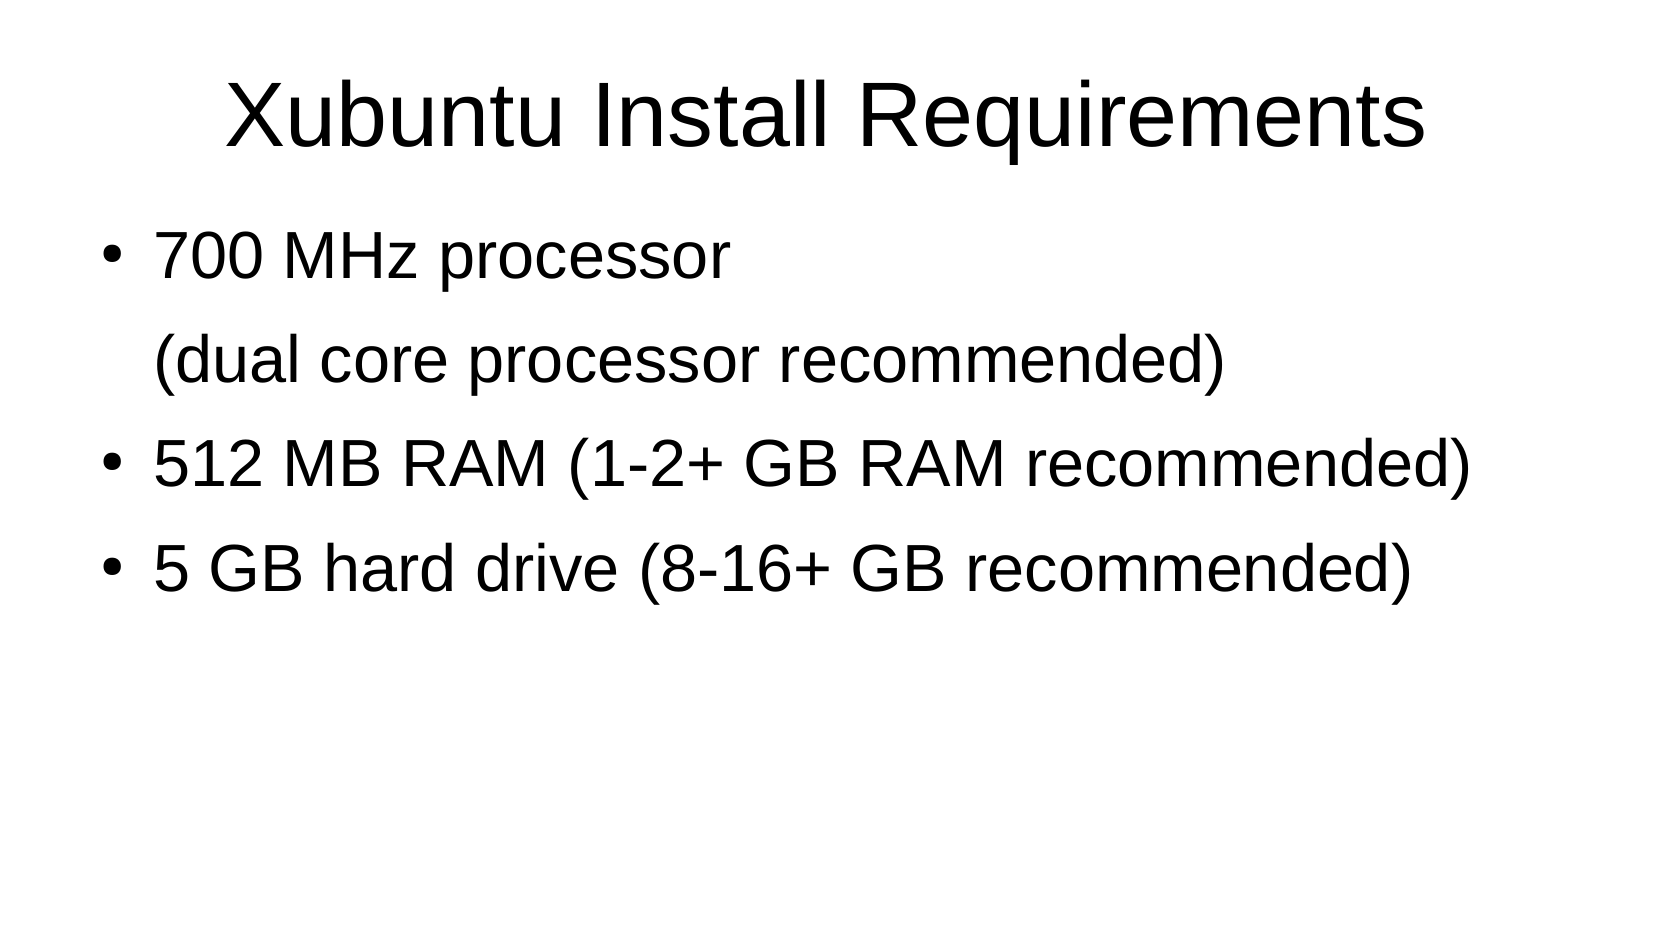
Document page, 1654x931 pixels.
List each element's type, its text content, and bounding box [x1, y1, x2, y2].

title Xubuntu Install Requirements [82, 37, 1571, 193]
list 700 MHz processor (dual core processor recommended) 512 MB RAM (1-2+ GB RAM recommended) 5 GB hard drive (8-16+ GB recommended) [82, 217, 1571, 758]
